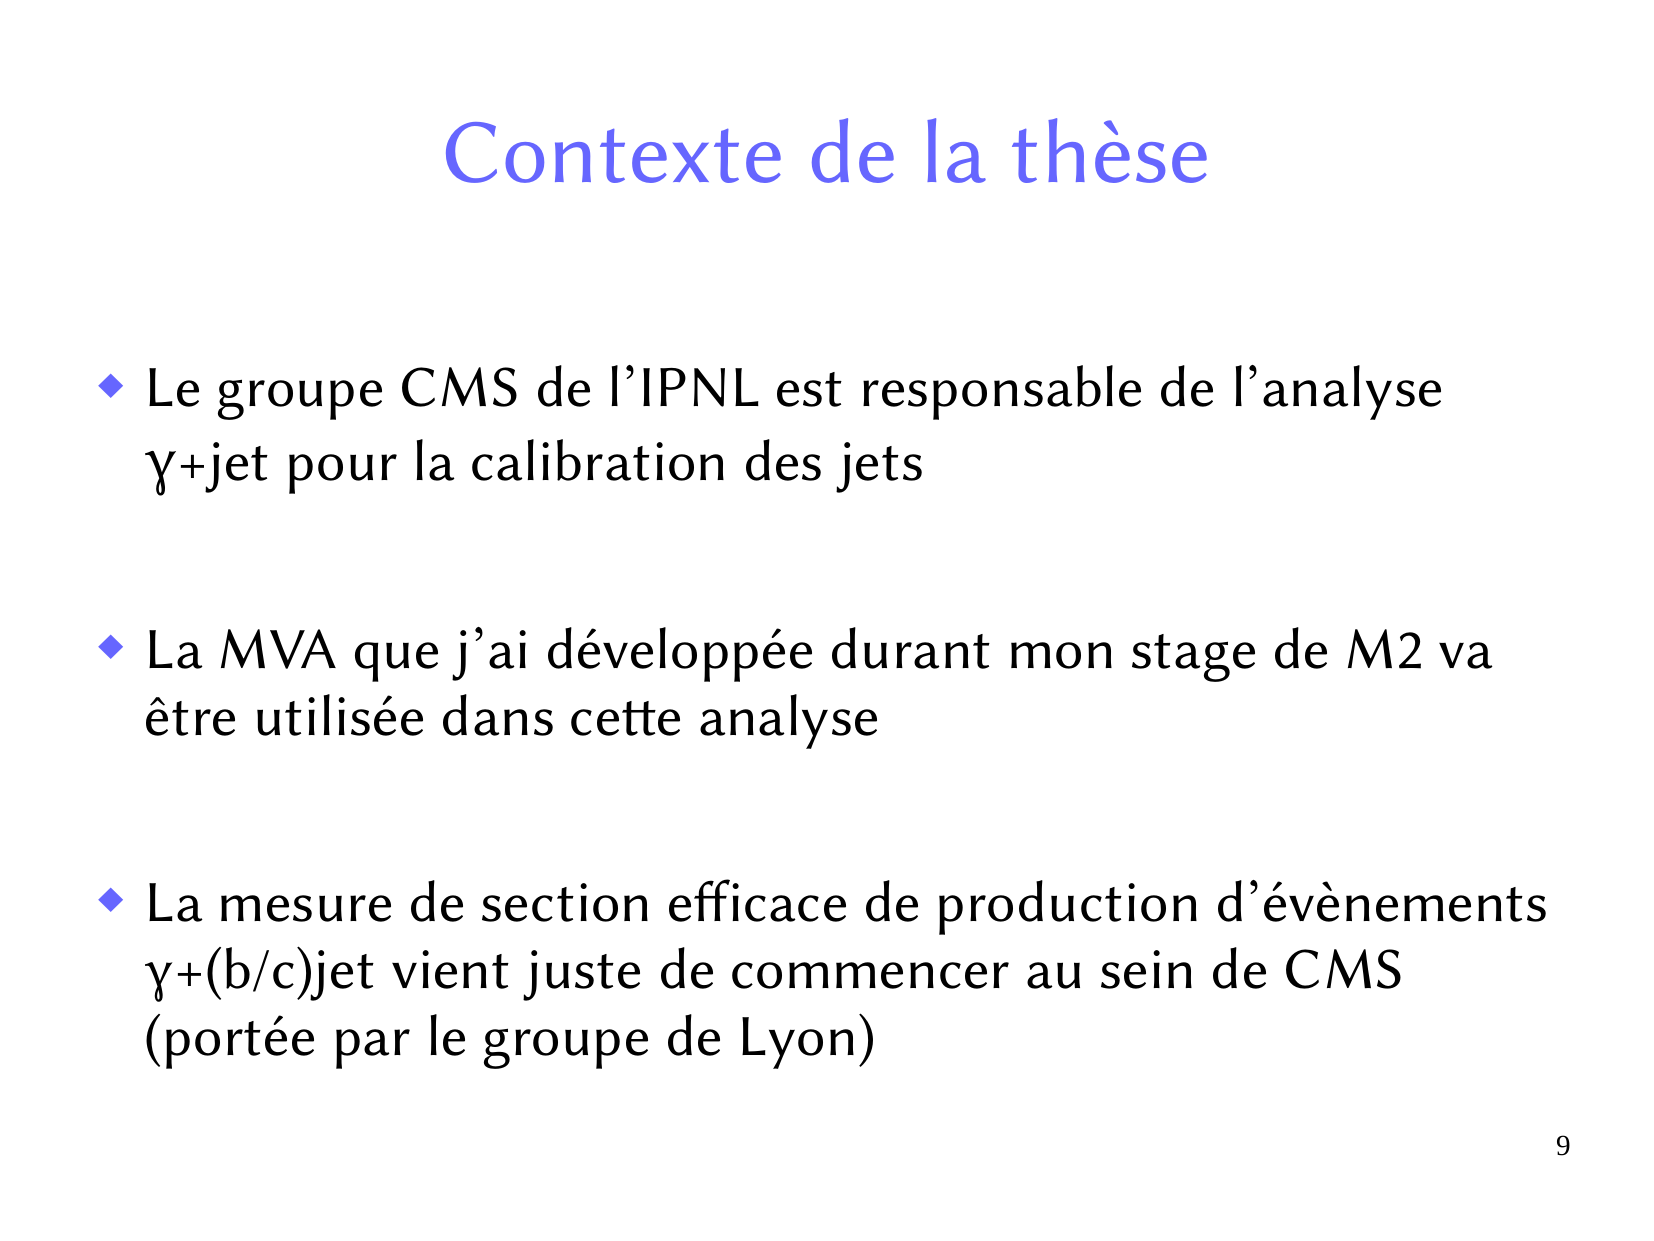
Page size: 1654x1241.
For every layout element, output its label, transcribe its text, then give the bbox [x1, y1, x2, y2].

list Le groupe CMS de l’IPNL est responsable de l’analyse γ+jet pour la calibration des jets La MVA que j’ai développée durant mon stage de M2 va être utilisée dans cette analyse La mesure de section efficace de production d’évènements γ+(b/c)jet vient juste de commencer au sein de CMS (portée par le groupe de Lyon) [82, 354, 1571, 1074]
title Contexte de la thèse [82, 49, 1571, 257]
